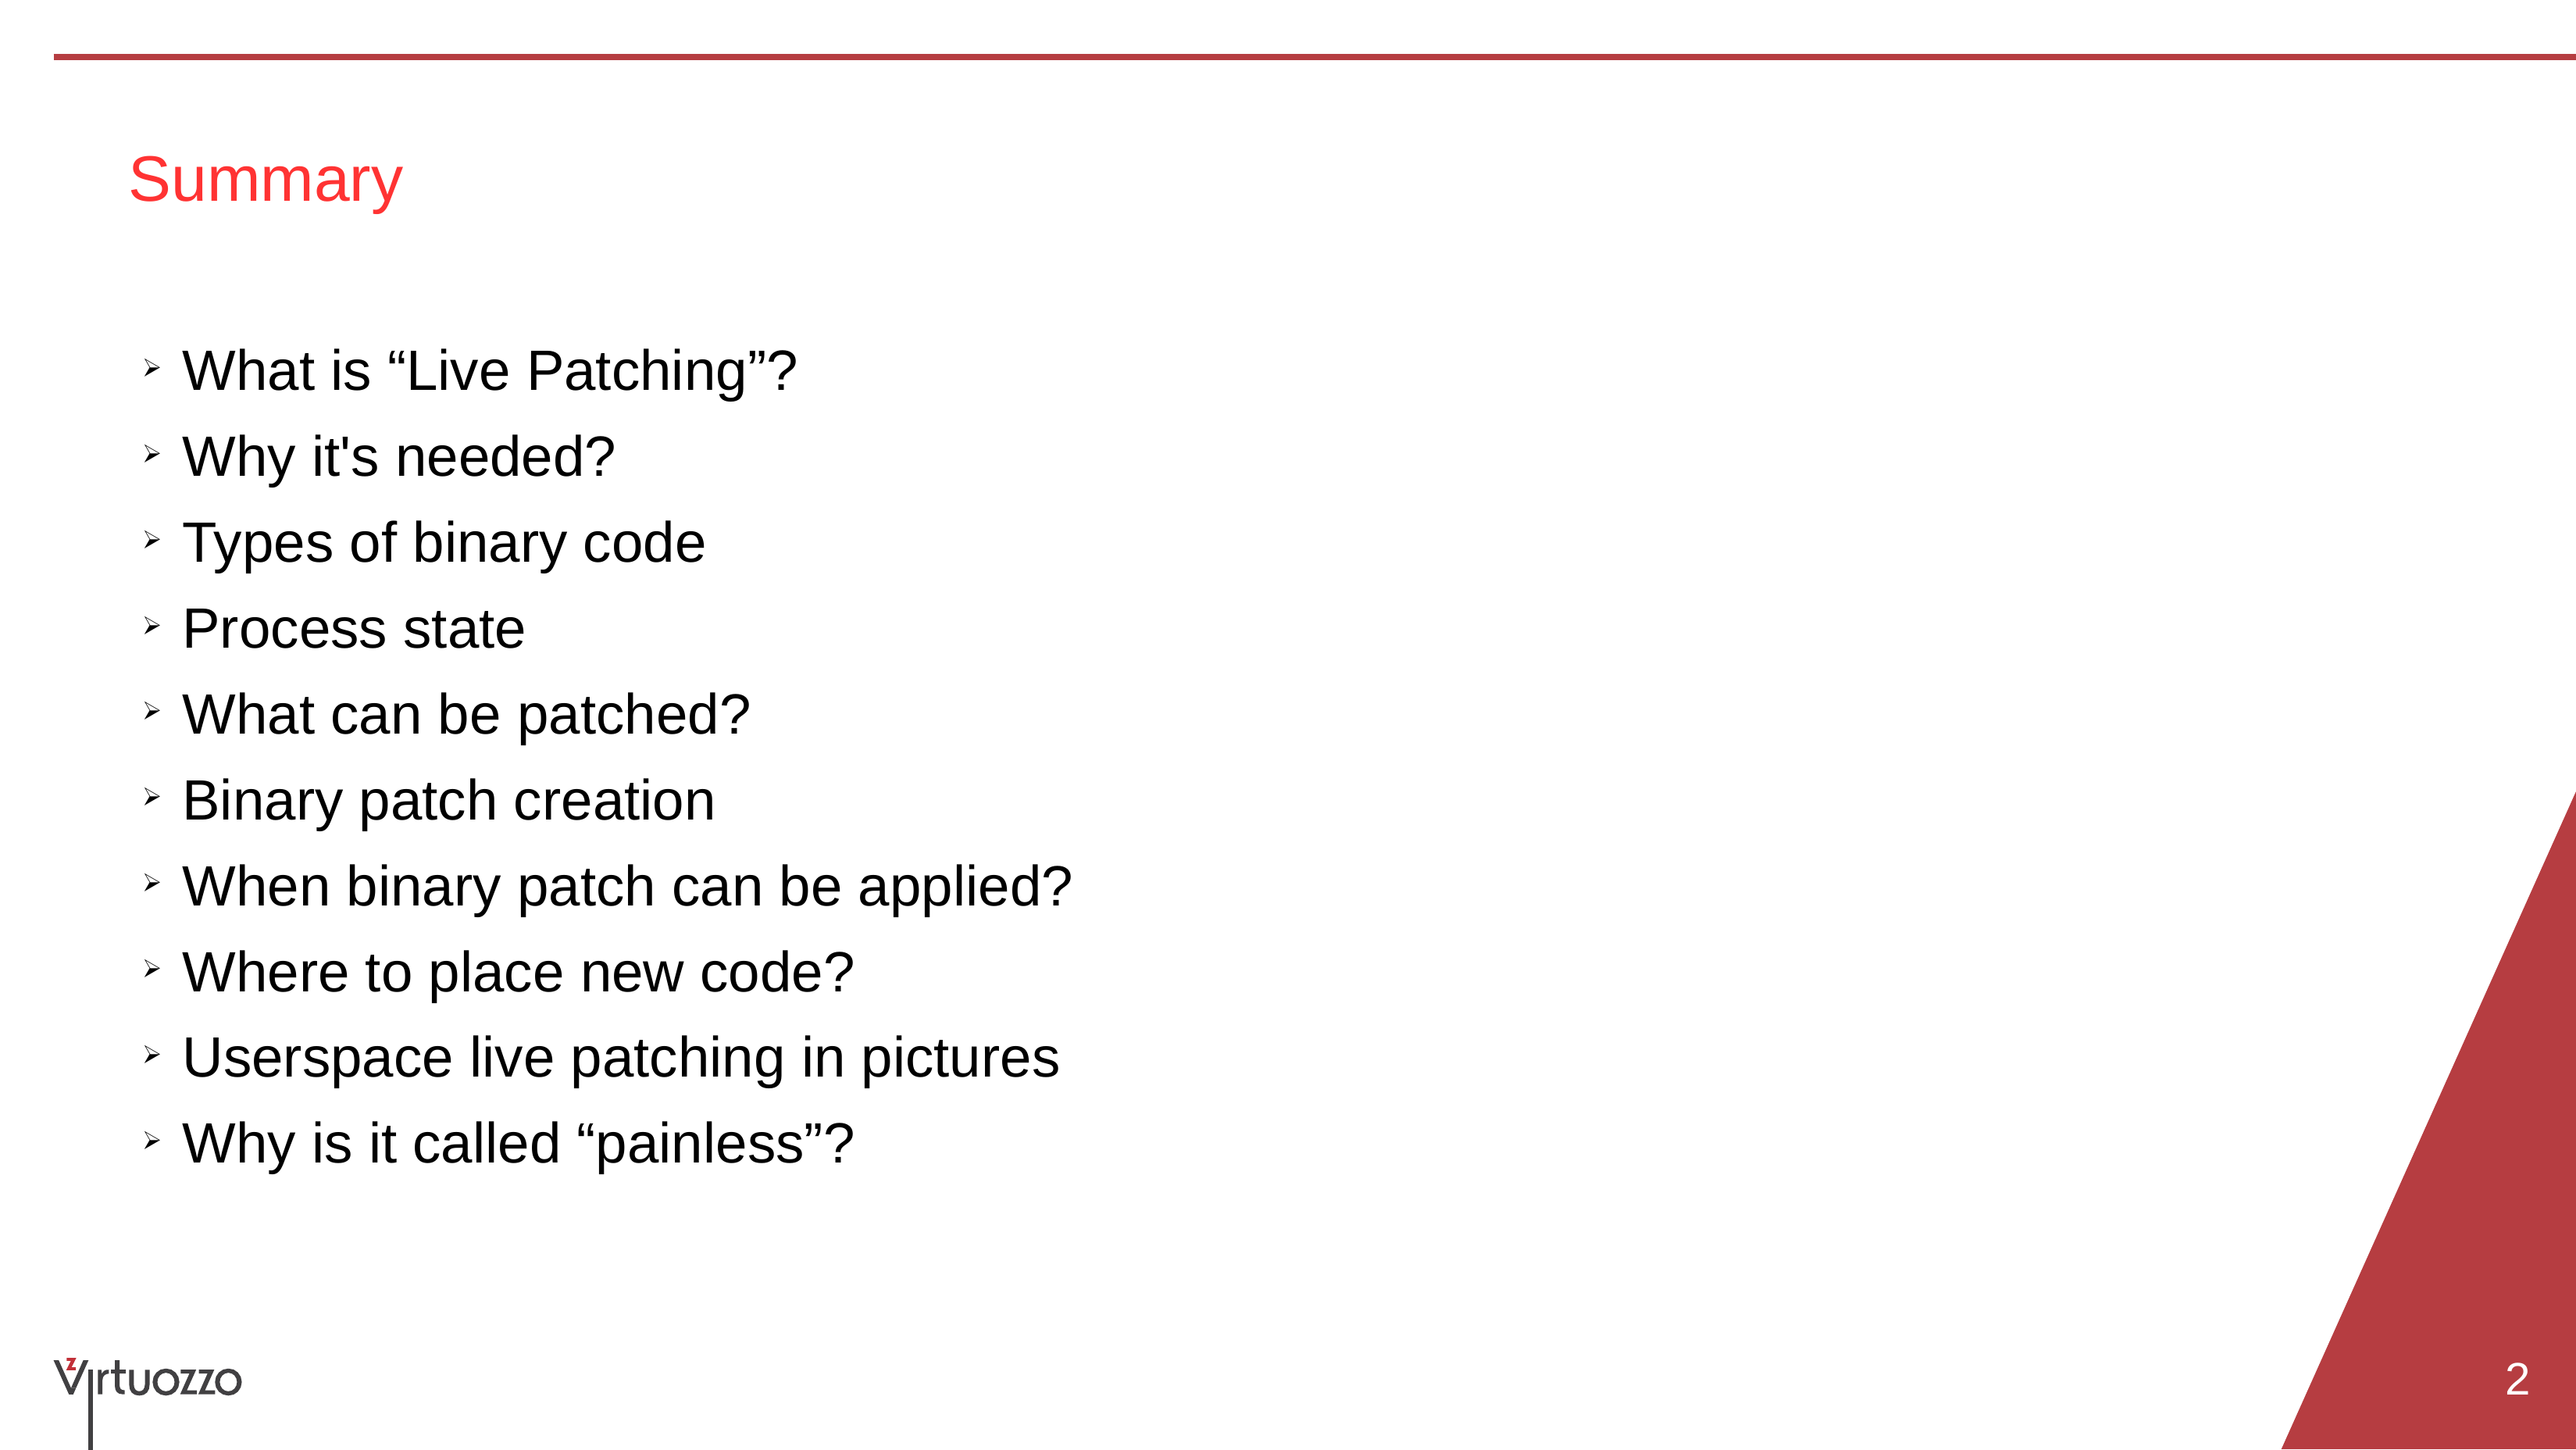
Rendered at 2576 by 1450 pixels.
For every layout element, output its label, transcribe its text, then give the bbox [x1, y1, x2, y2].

list What is “Live Patching”? Why it's needed? Types of binary code Process state What can be patched? Binary patch creation When binary patch can be applied? Where to place new code? Userspace live patching in pictures Why is it called “painless”? [128, 339, 2447, 1180]
title Summary [128, 57, 2447, 300]
text_box <number> [2029, 1348, 2543, 1411]
